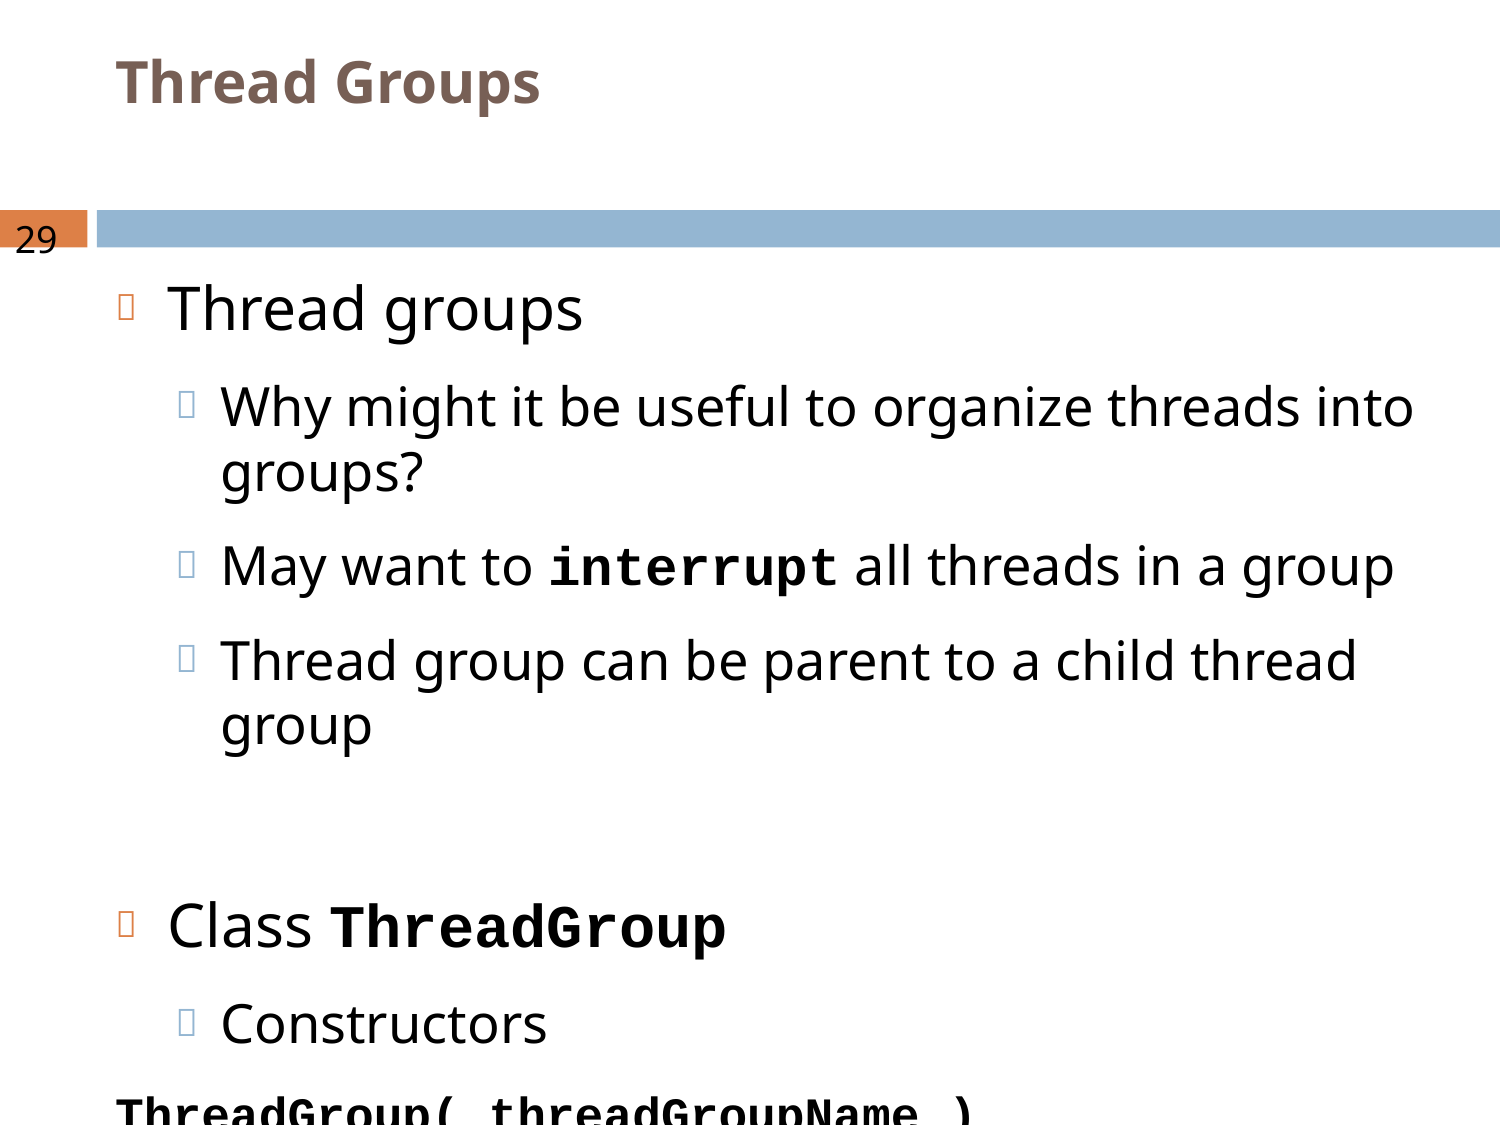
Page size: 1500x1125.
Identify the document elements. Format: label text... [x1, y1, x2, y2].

title Thread Groups [100, 37, 1438, 200]
list Thread groups Why might it be useful to organize threads into groups? May want to interrupt all threads in a group Thread group can be parent to a child thread group Class ThreadGroup Constructors ThreadGroup( threadGroupName ) ThreadGroup( parentThreadGroup, name ) Creates child ThreadGroup named name [100, 262, 1438, 1000]
slide_number <number> [0, 208, 88, 249]
